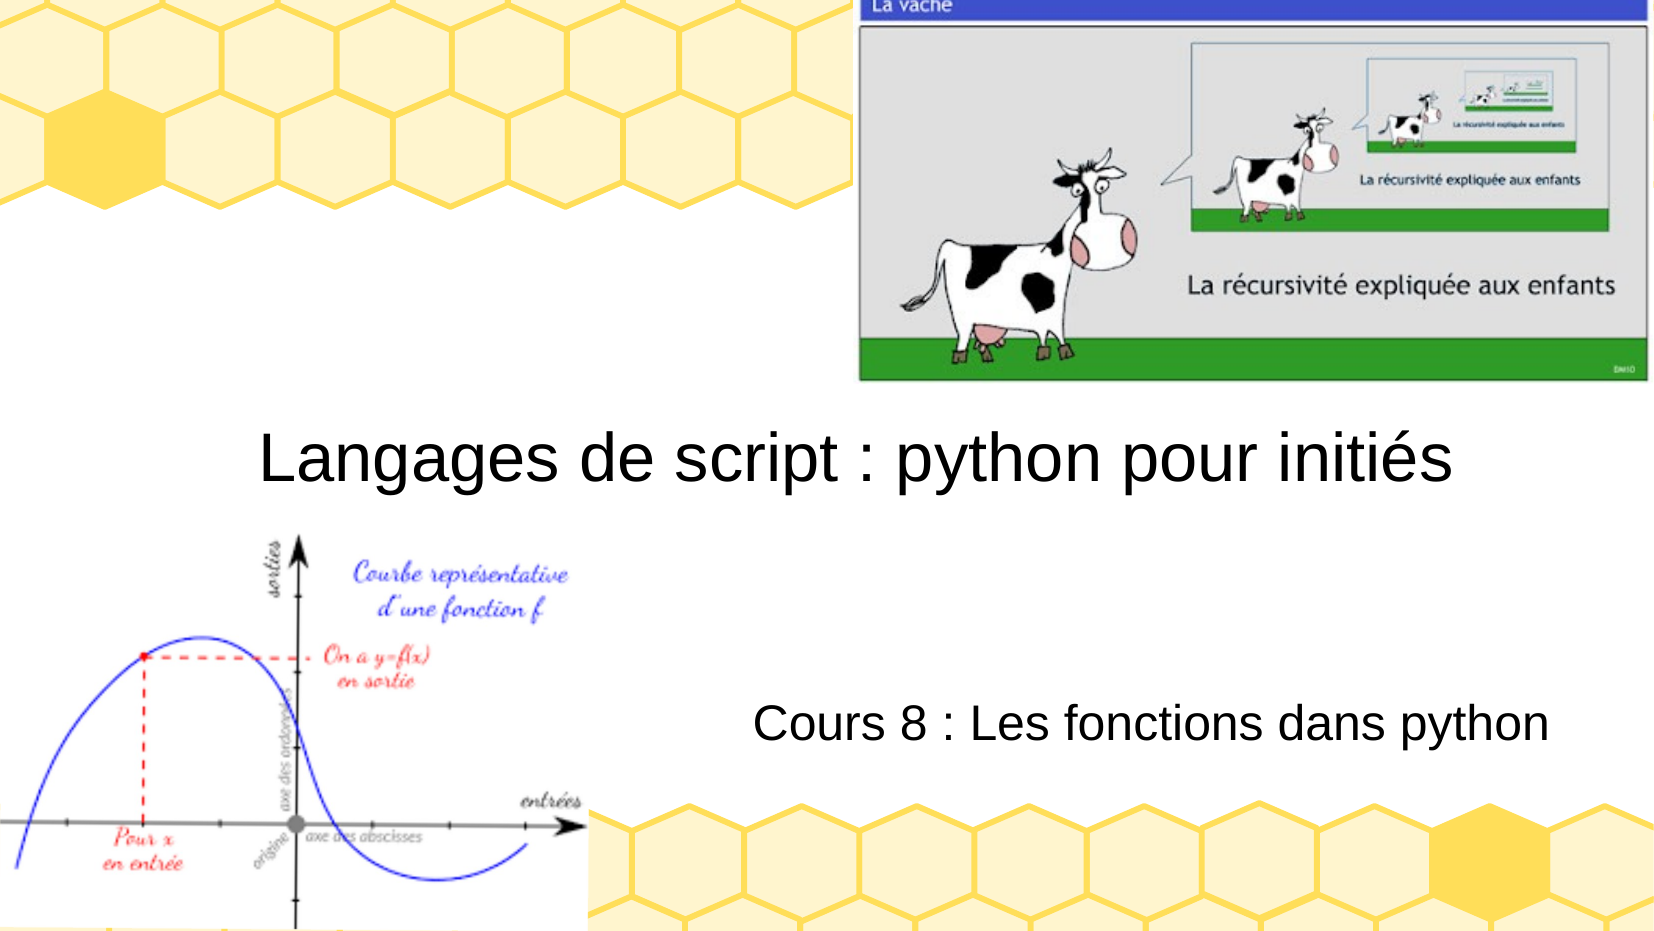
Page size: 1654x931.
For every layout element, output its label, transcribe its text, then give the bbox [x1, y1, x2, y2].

title Langages de script : python pour initiés [118, 354, 1595, 562]
subtitle Cours 8 : Les fonctions dans python [589, 649, 1654, 798]
picture [0, 530, 591, 931]
picture [853, 0, 1654, 384]
